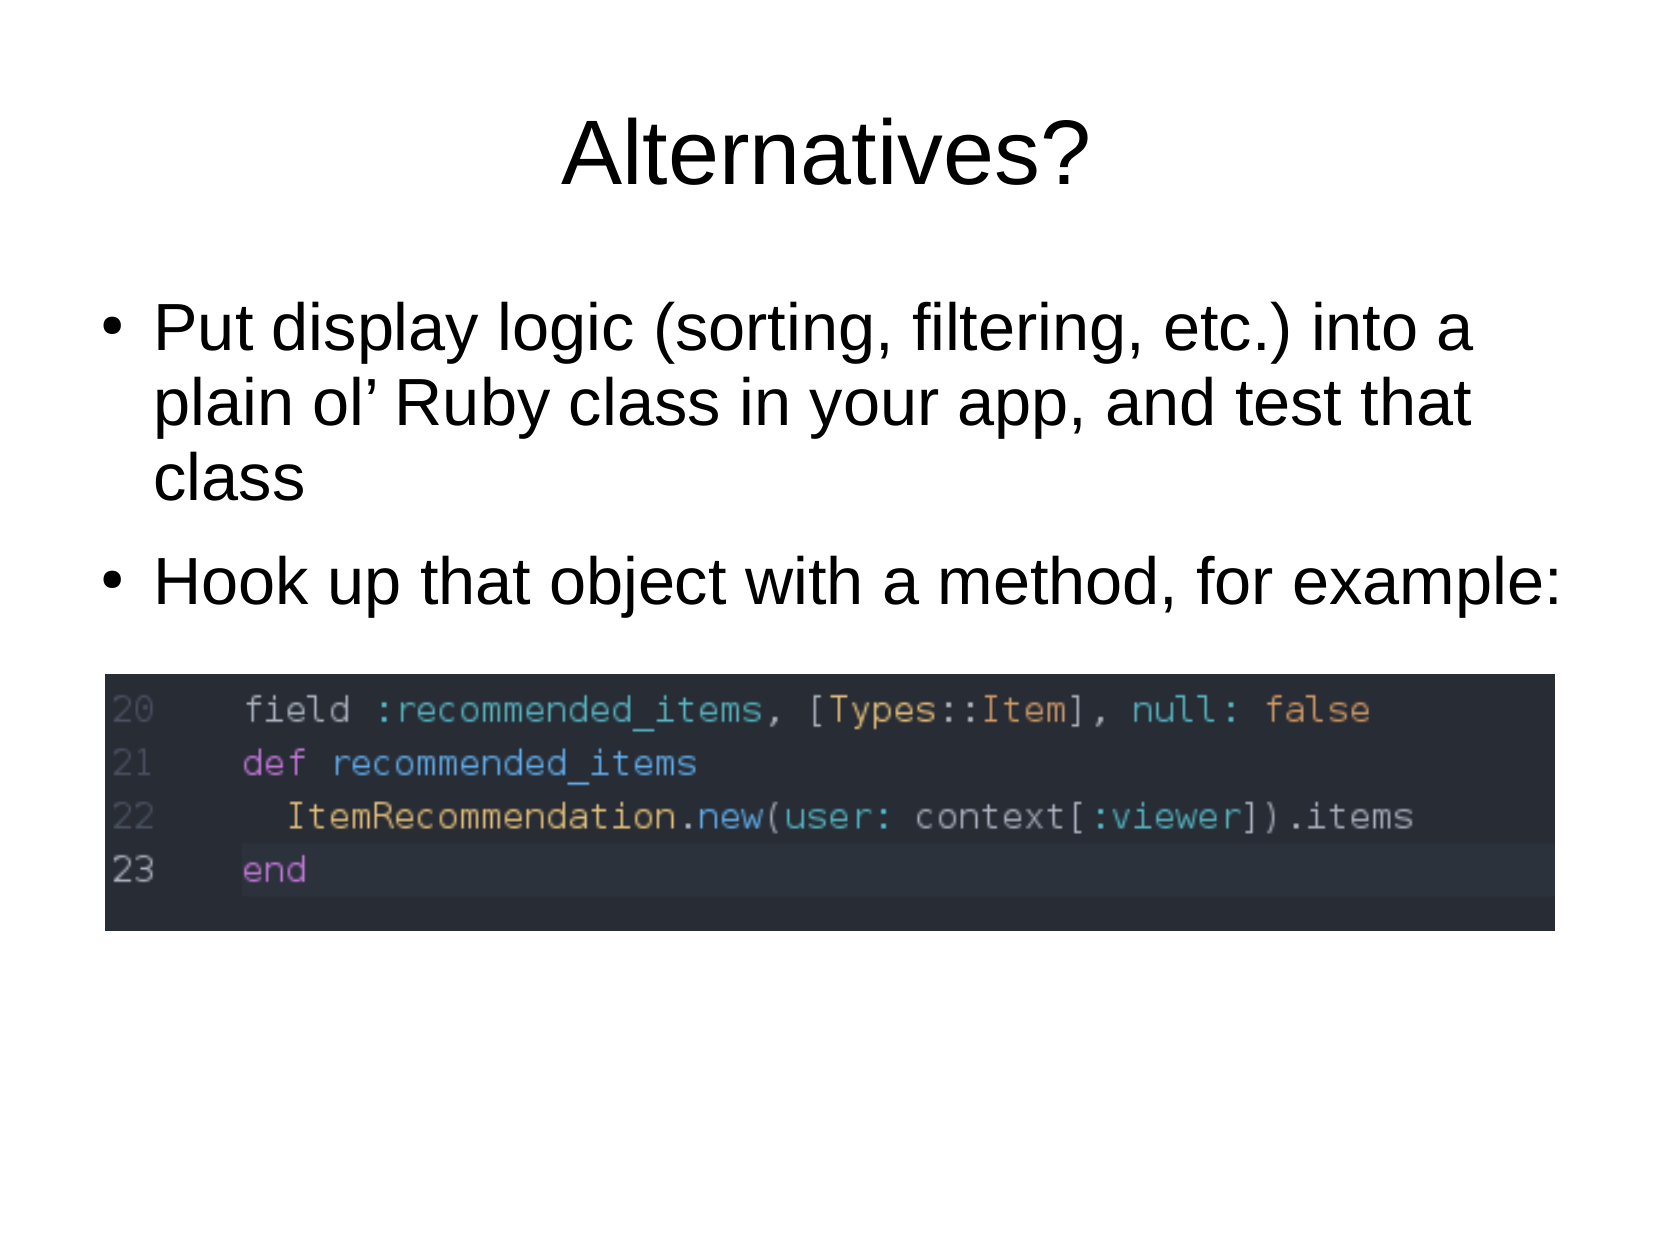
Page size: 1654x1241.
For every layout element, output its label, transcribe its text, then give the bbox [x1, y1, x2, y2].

picture [105, 674, 1555, 931]
title Alternatives? [82, 49, 1571, 257]
list Put display logic (sorting, filtering, etc.) into a plain ol’ Ruby class in your app, and test that class Hook up that object with a method, for example: [82, 290, 1571, 1010]
